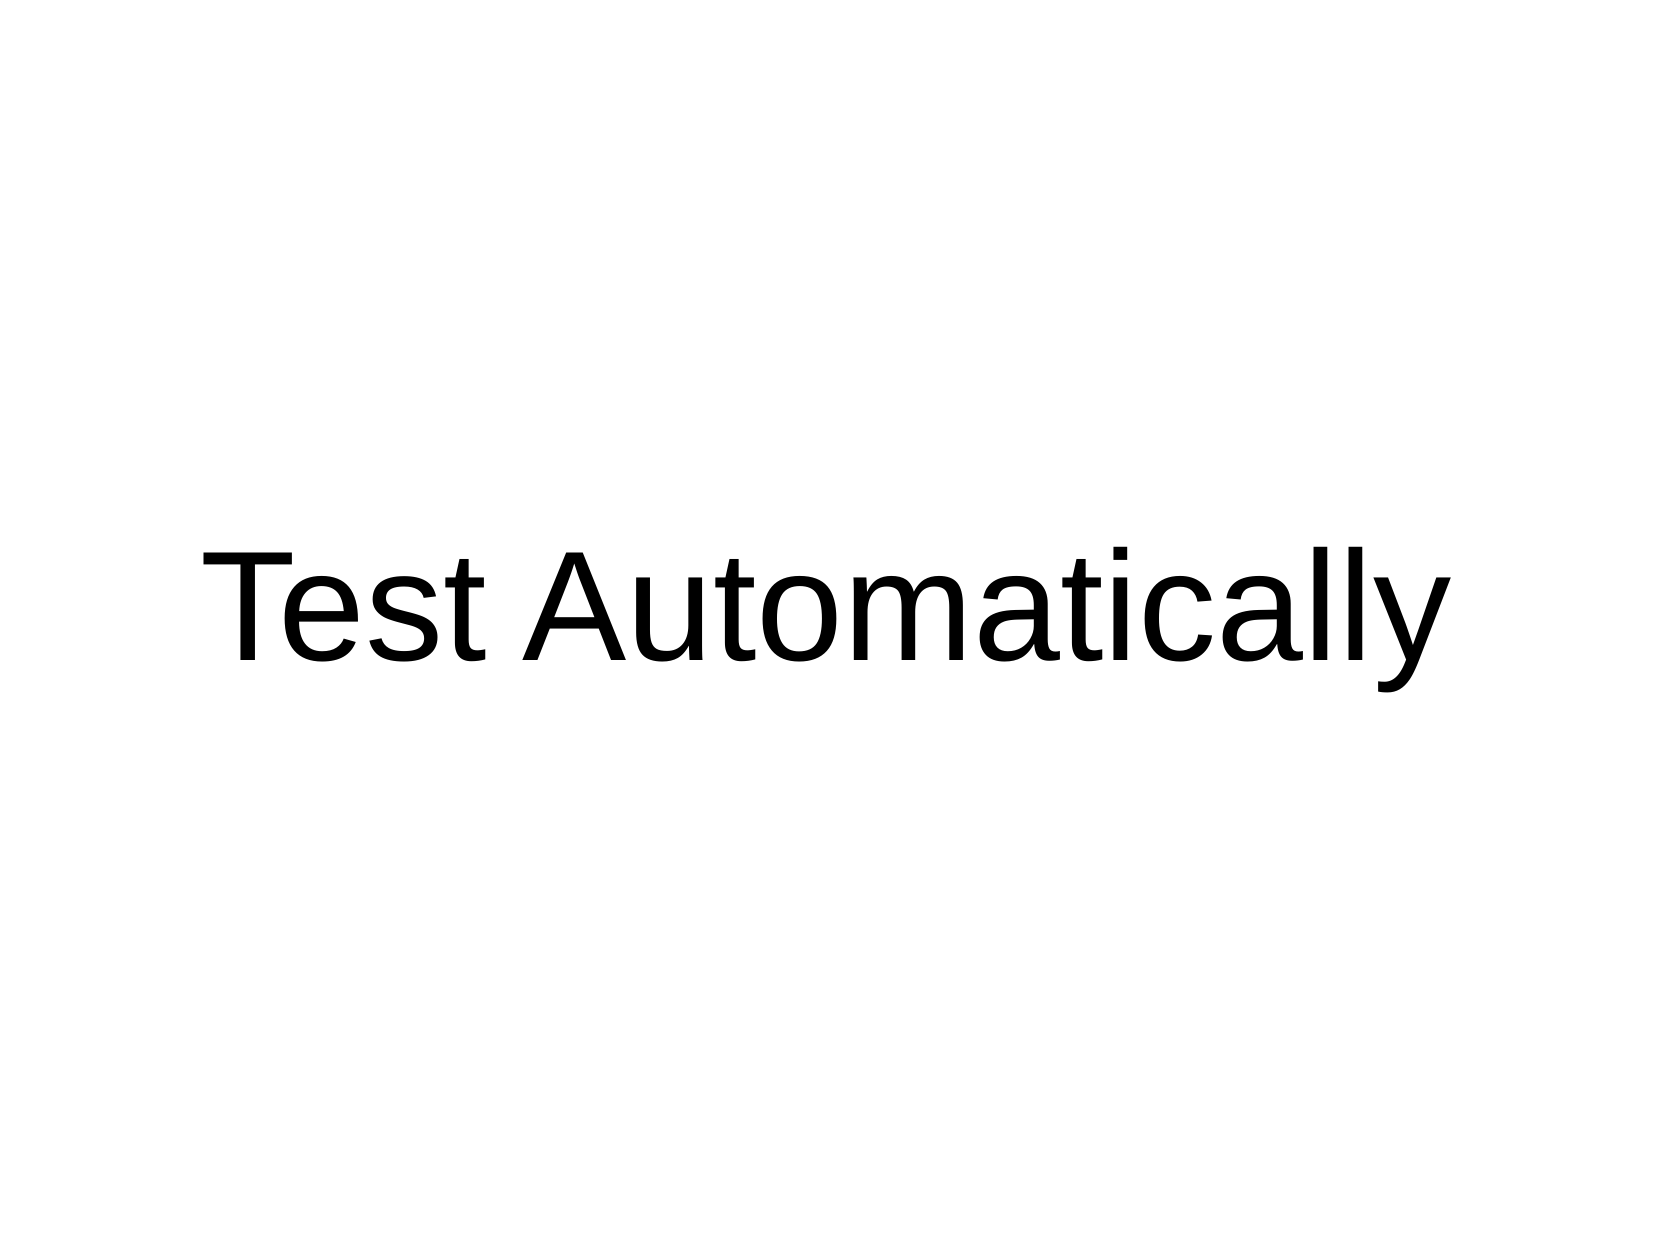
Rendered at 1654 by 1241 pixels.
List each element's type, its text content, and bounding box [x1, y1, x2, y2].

title Test Automatically [82, 49, 1571, 1163]
